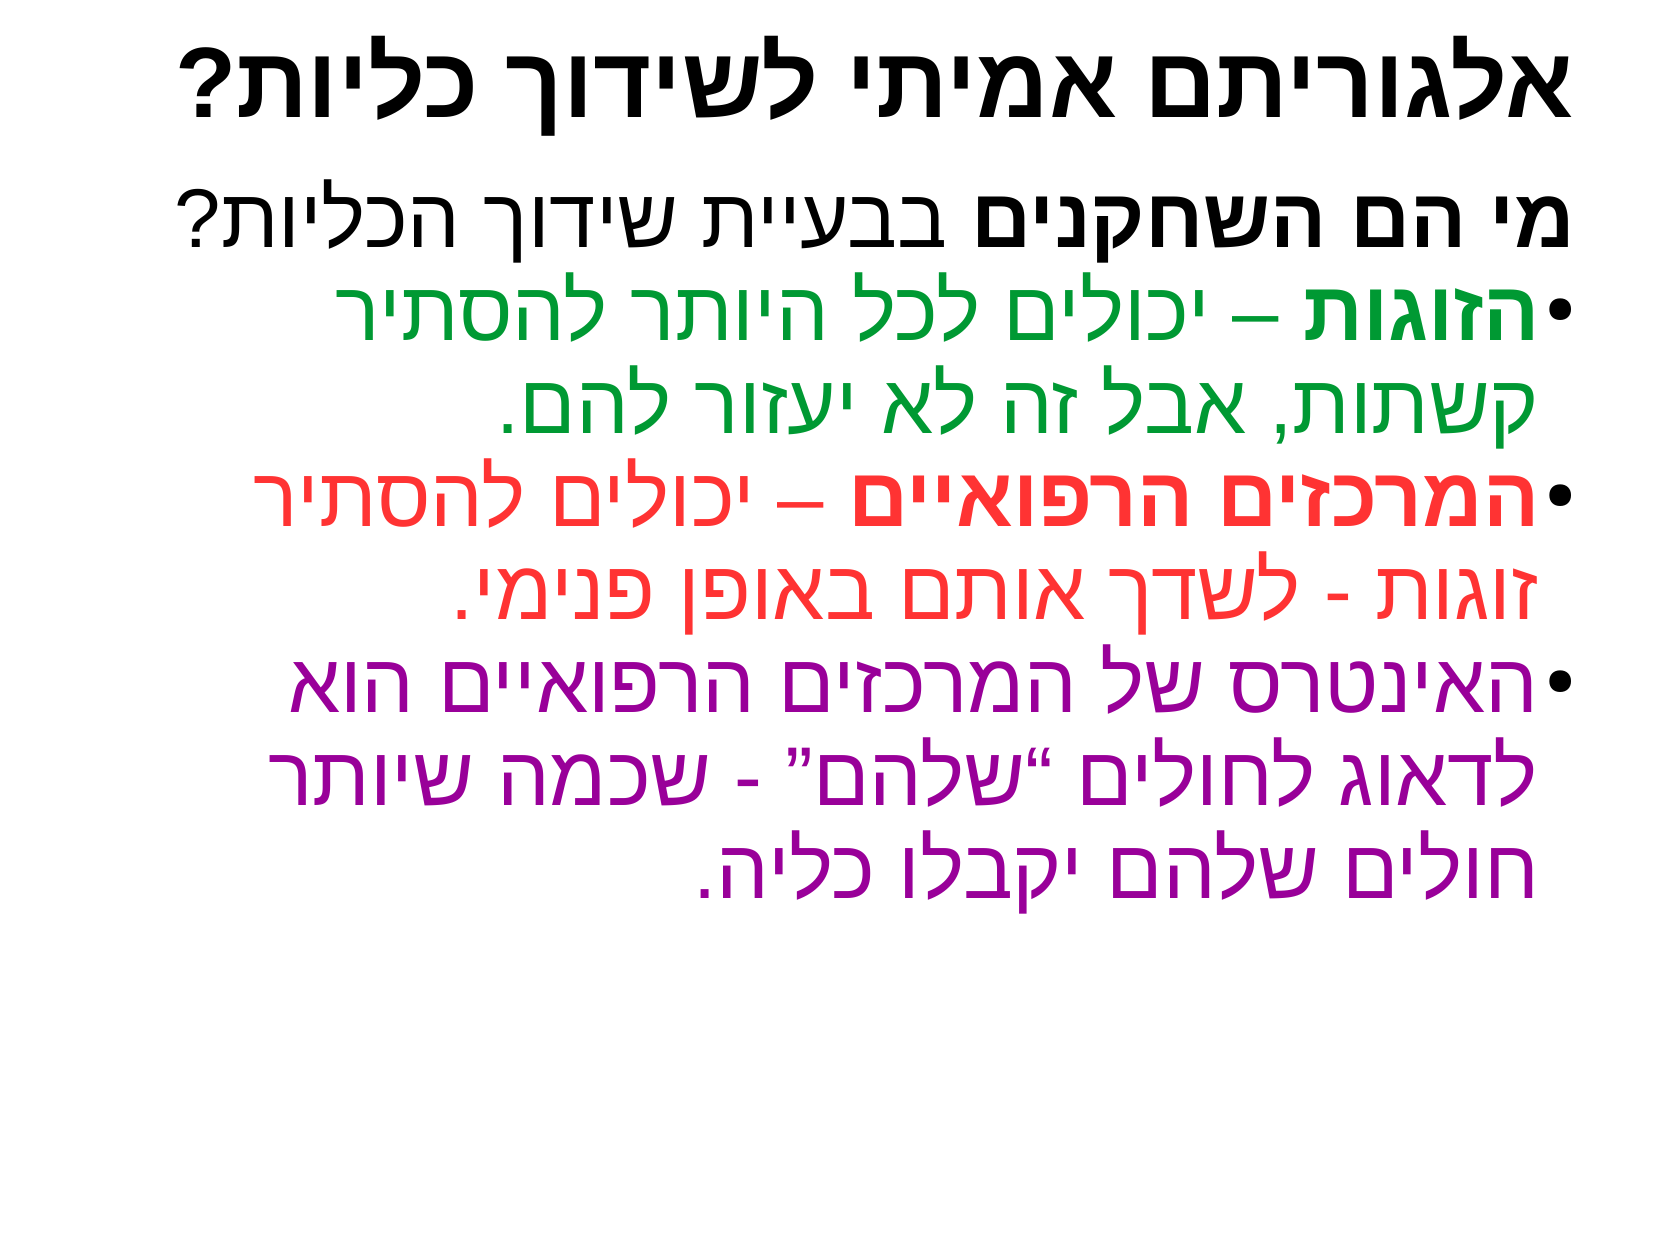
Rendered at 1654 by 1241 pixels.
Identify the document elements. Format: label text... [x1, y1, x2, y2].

title אלגוריתם אמיתי לשידוך כליות? [97, 0, 1654, 195]
text_box מי הם השחקנים בבעיית שידוך הכליות? הזוגות – יכולים לכל היותר להסתיר קשתות, אבל זה לא יעזור להם. המרכזים הרפואיים – יכולים להסתיר זוגות - לשדך אותם באופן פנימי. האינטרס של המרכזים הרפואיים הוא לדאוג לחולים “שלהם” - שכמה שיותר חולים שלהם יקבלו כליה. [105, 195, 1591, 924]
